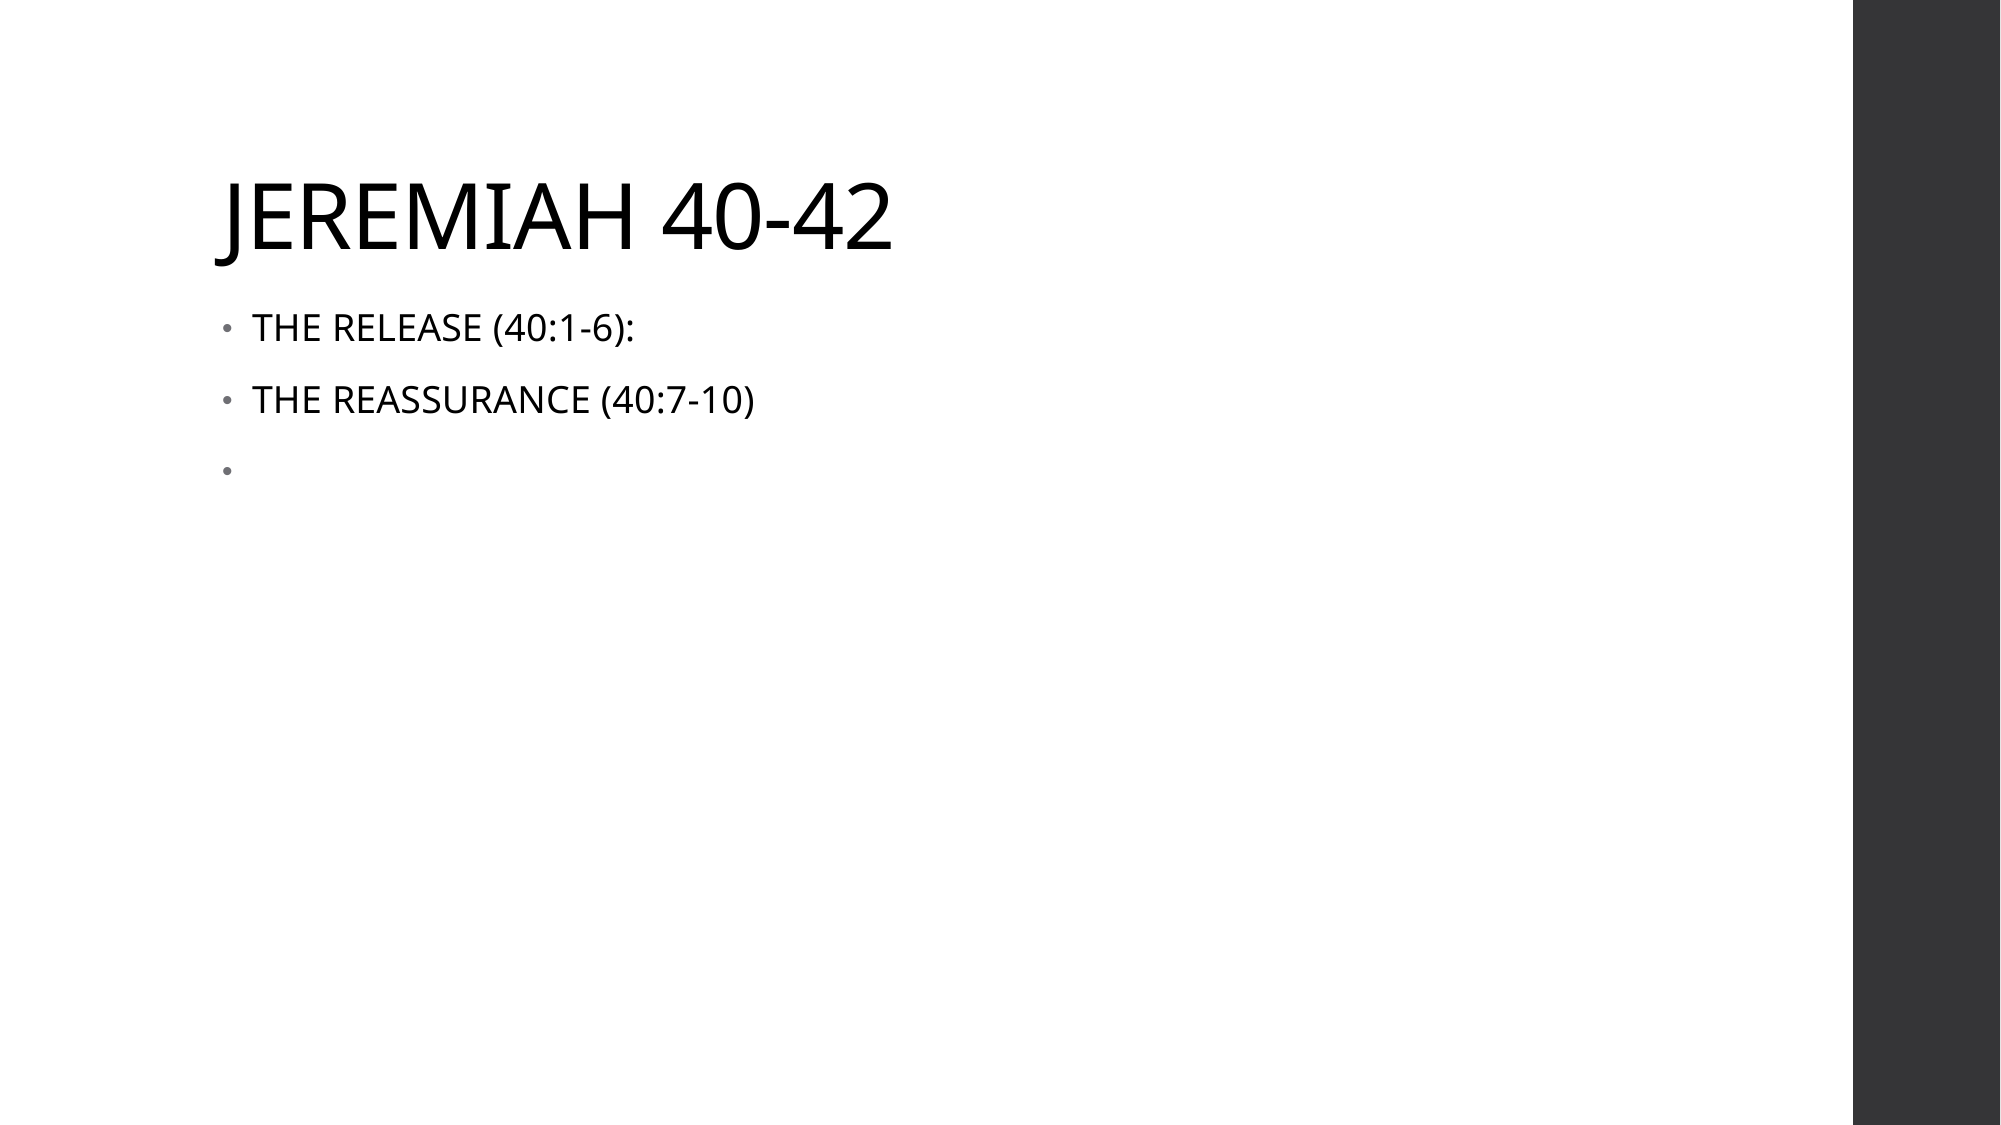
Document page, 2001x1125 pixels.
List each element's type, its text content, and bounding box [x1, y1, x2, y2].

title JEREMIAH 40-42 [206, 60, 1797, 278]
list THE RELEASE (40:1-6): THE REASSURANCE (40:7-10) [206, 299, 1617, 1014]
